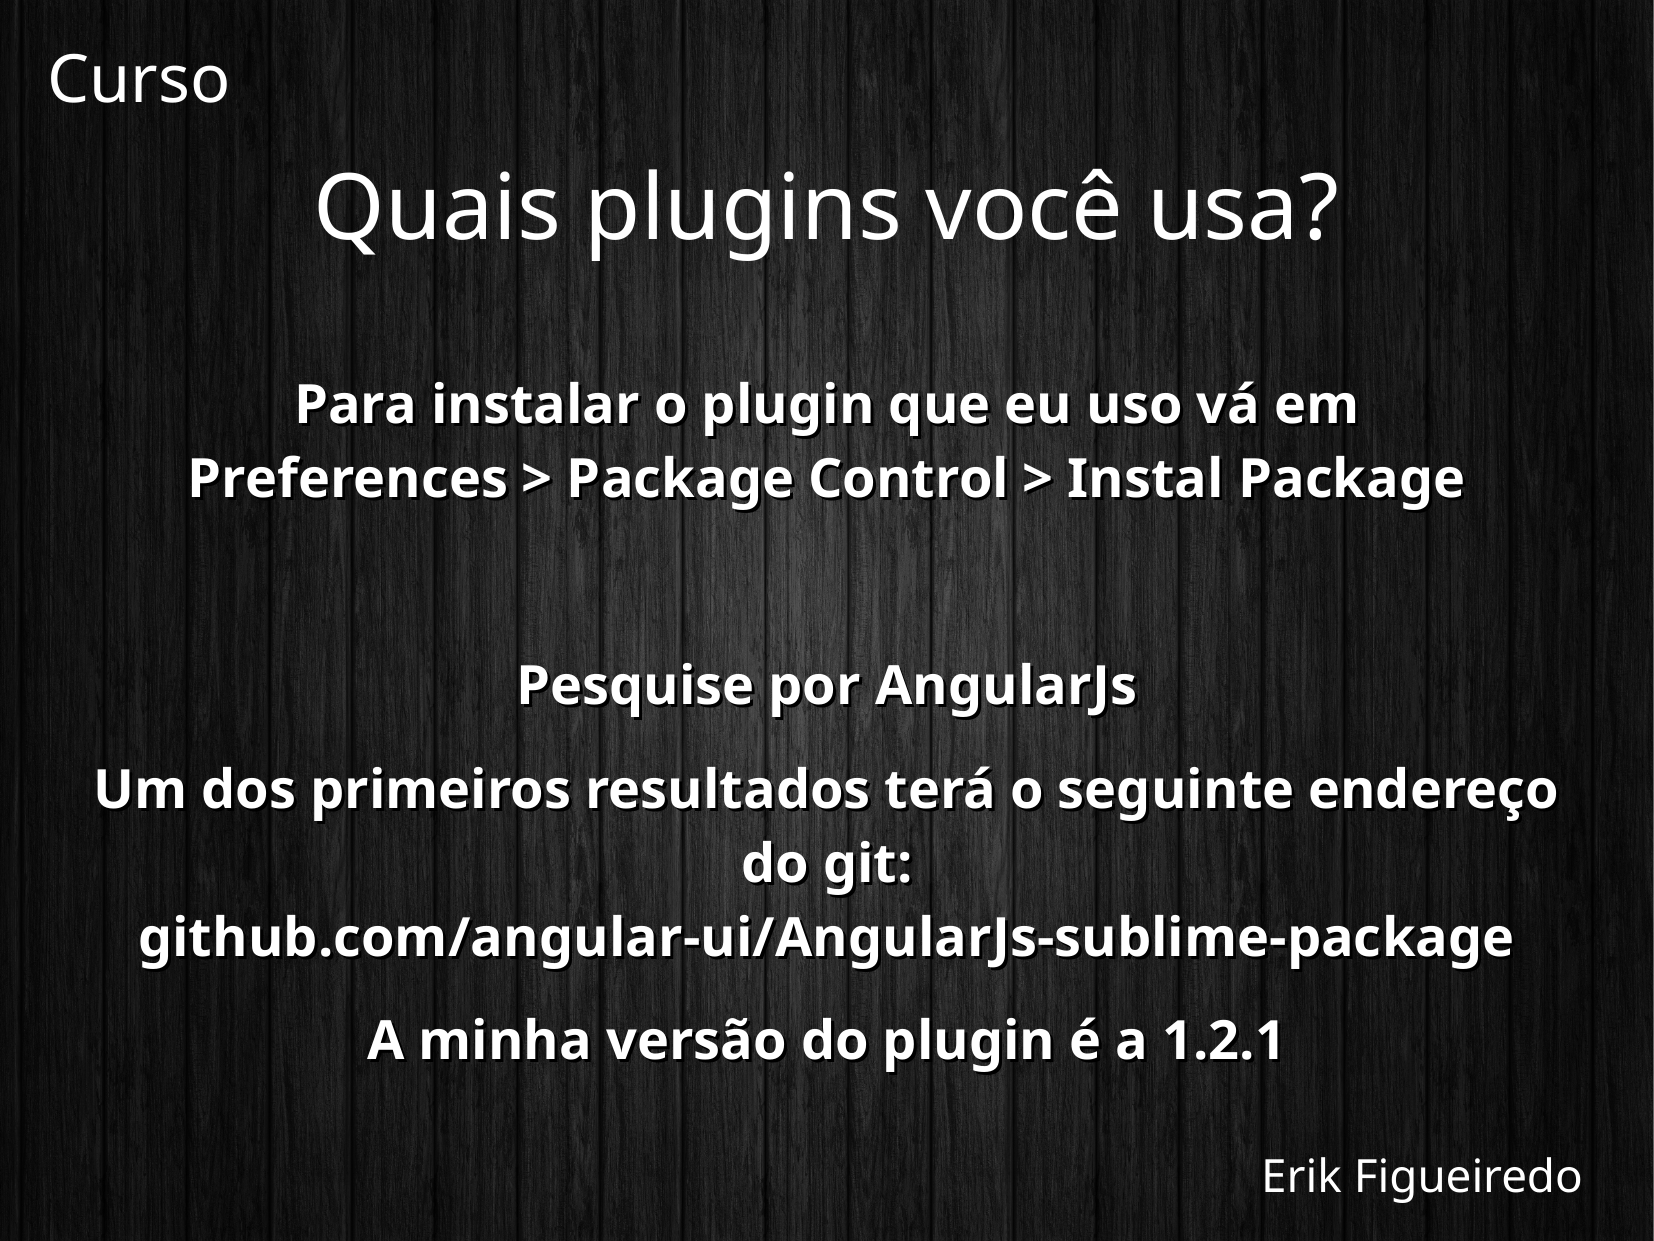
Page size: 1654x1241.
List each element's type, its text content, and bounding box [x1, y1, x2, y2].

title Quais plugins você usa? [83, 129, 1572, 278]
picture [0, 0, 1654, 1241]
text_box Erik Figueiredo [768, 1133, 1596, 1217]
text_box Curso [47, 35, 1087, 119]
list Para instalar o plugin que eu uso vá em Preferences > Package Control > Instal Package Pesquise por AngularJs Um dos primeiros resultados terá o seguinte endereço do git: github.com/angular-ui/AngularJs-sublime-package A minha versão do plugin é a 1.2.1 [83, 311, 1572, 1131]
